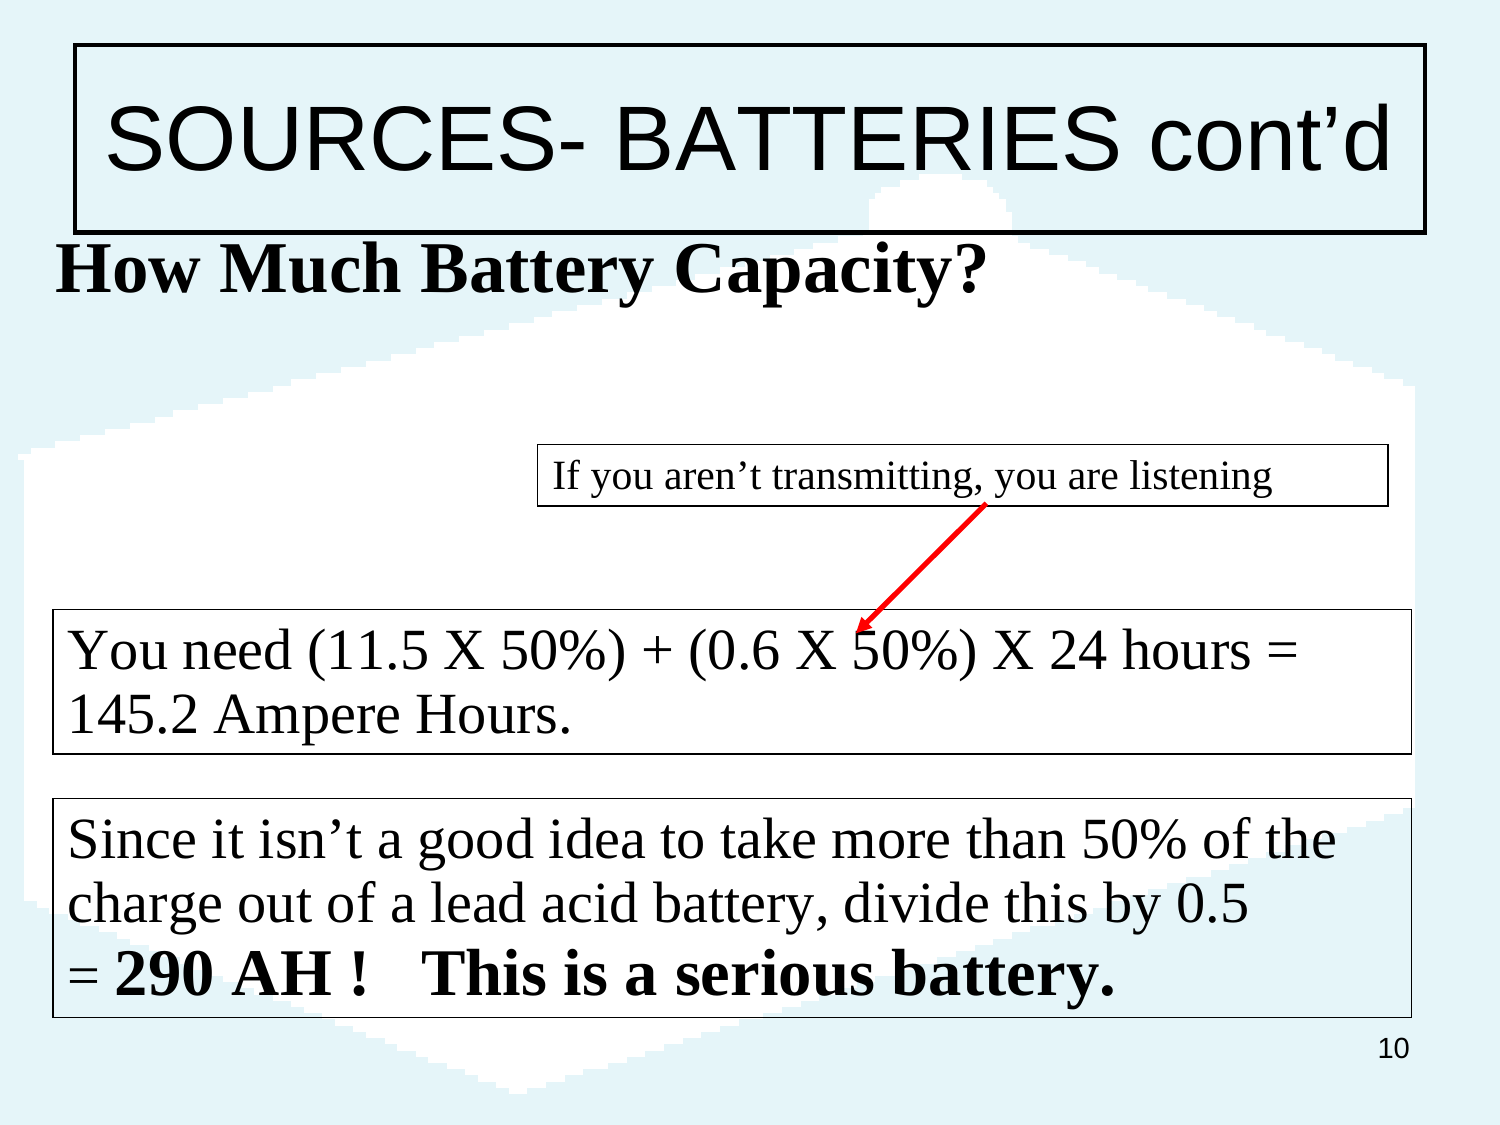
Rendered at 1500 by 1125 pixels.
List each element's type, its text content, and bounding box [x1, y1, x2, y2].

text_box How Much Battery Capacity? [41, 219, 1412, 317]
title SOURCES- BATTERIES cont’d [75, 45, 1426, 233]
picture [0, 125, 1447, 1108]
text_box You need (11.5 X 50%) + (0.6 X 50%) X 24 hours = 145.2 Ampere Hours. [53, 609, 1412, 755]
text_box Since it isn’t a good idea to take more than 50% of the charge out of a lead acid battery, divide this by 0.5 = 290 AH ! This is a serious battery. [53, 798, 1412, 1018]
text_box If you aren’t transmitting, you are listening [537, 444, 1389, 506]
